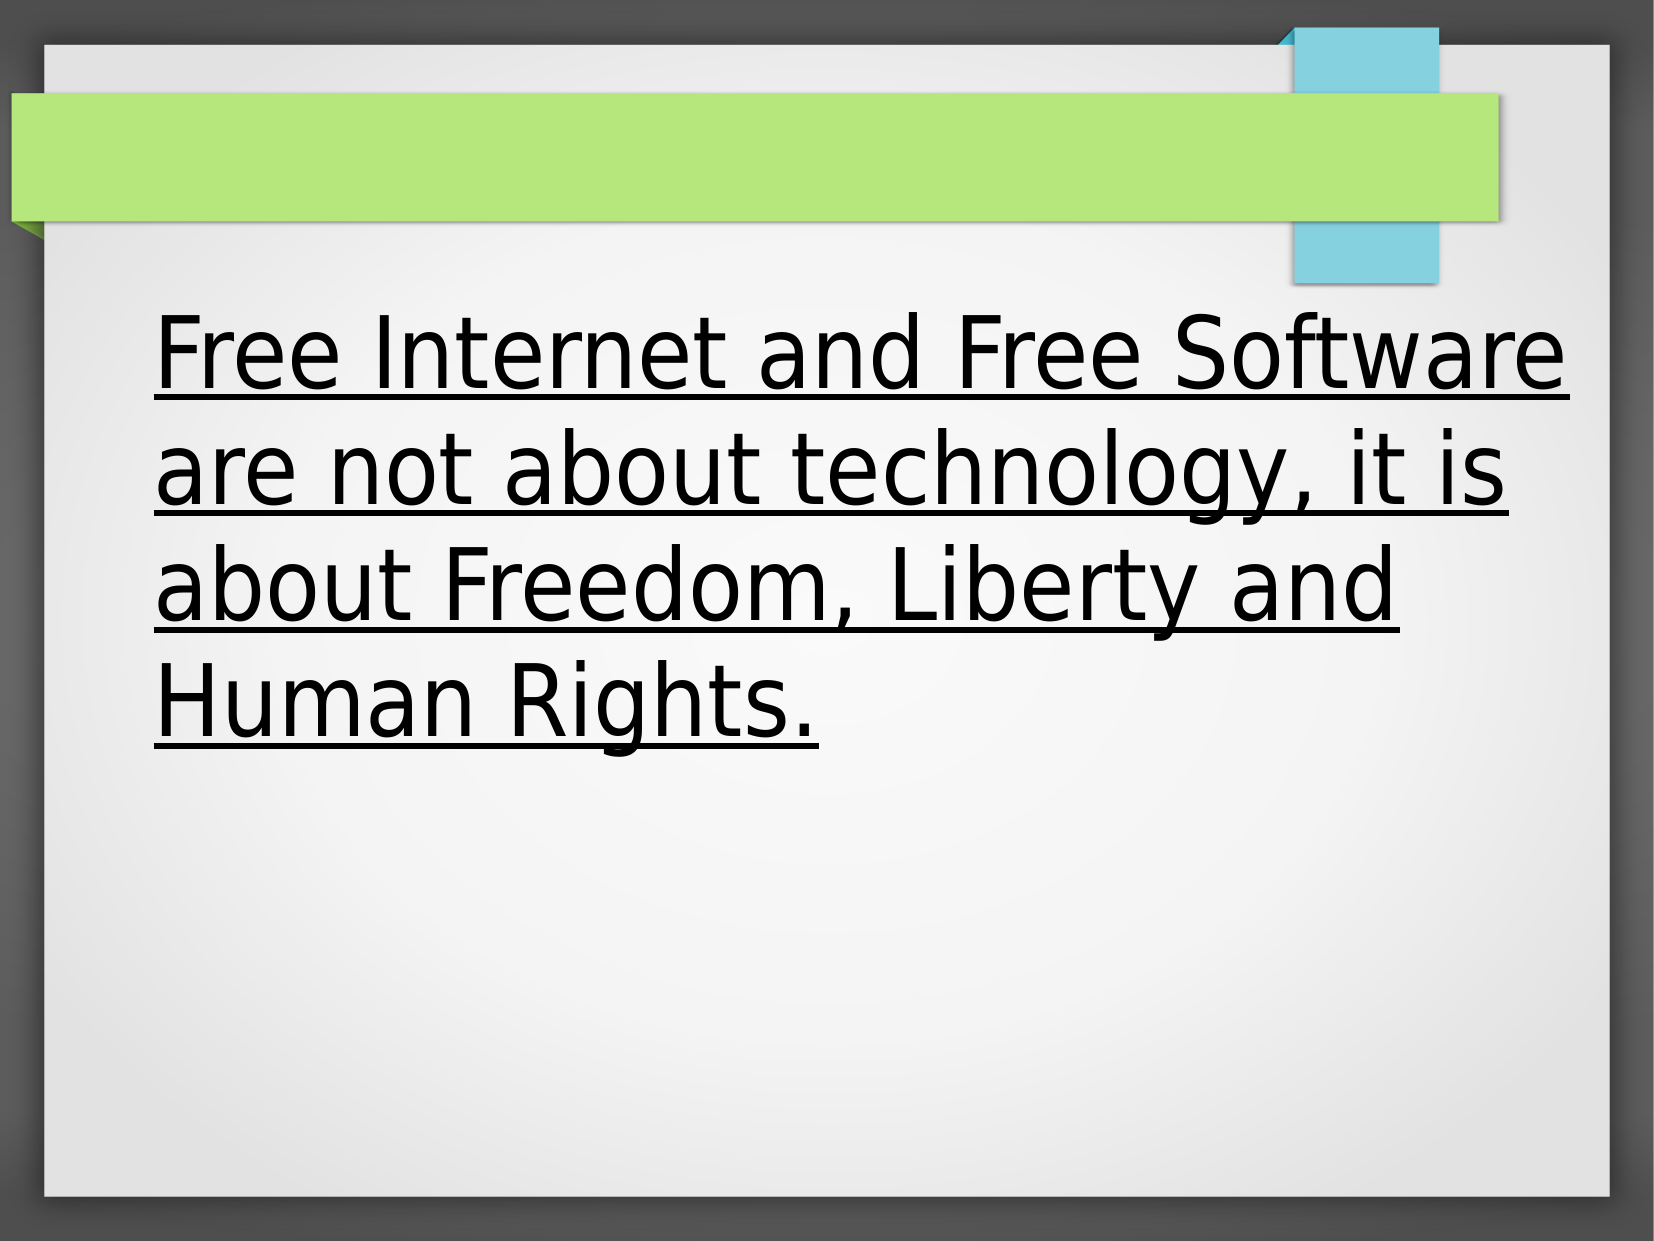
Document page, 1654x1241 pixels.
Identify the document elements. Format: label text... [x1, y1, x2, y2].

picture [0, 0, 1654, 1241]
list Free Internet and Free Software are not about technology, it is about Freedom, Liberty and Human Rights. [82, 295, 1571, 1015]
